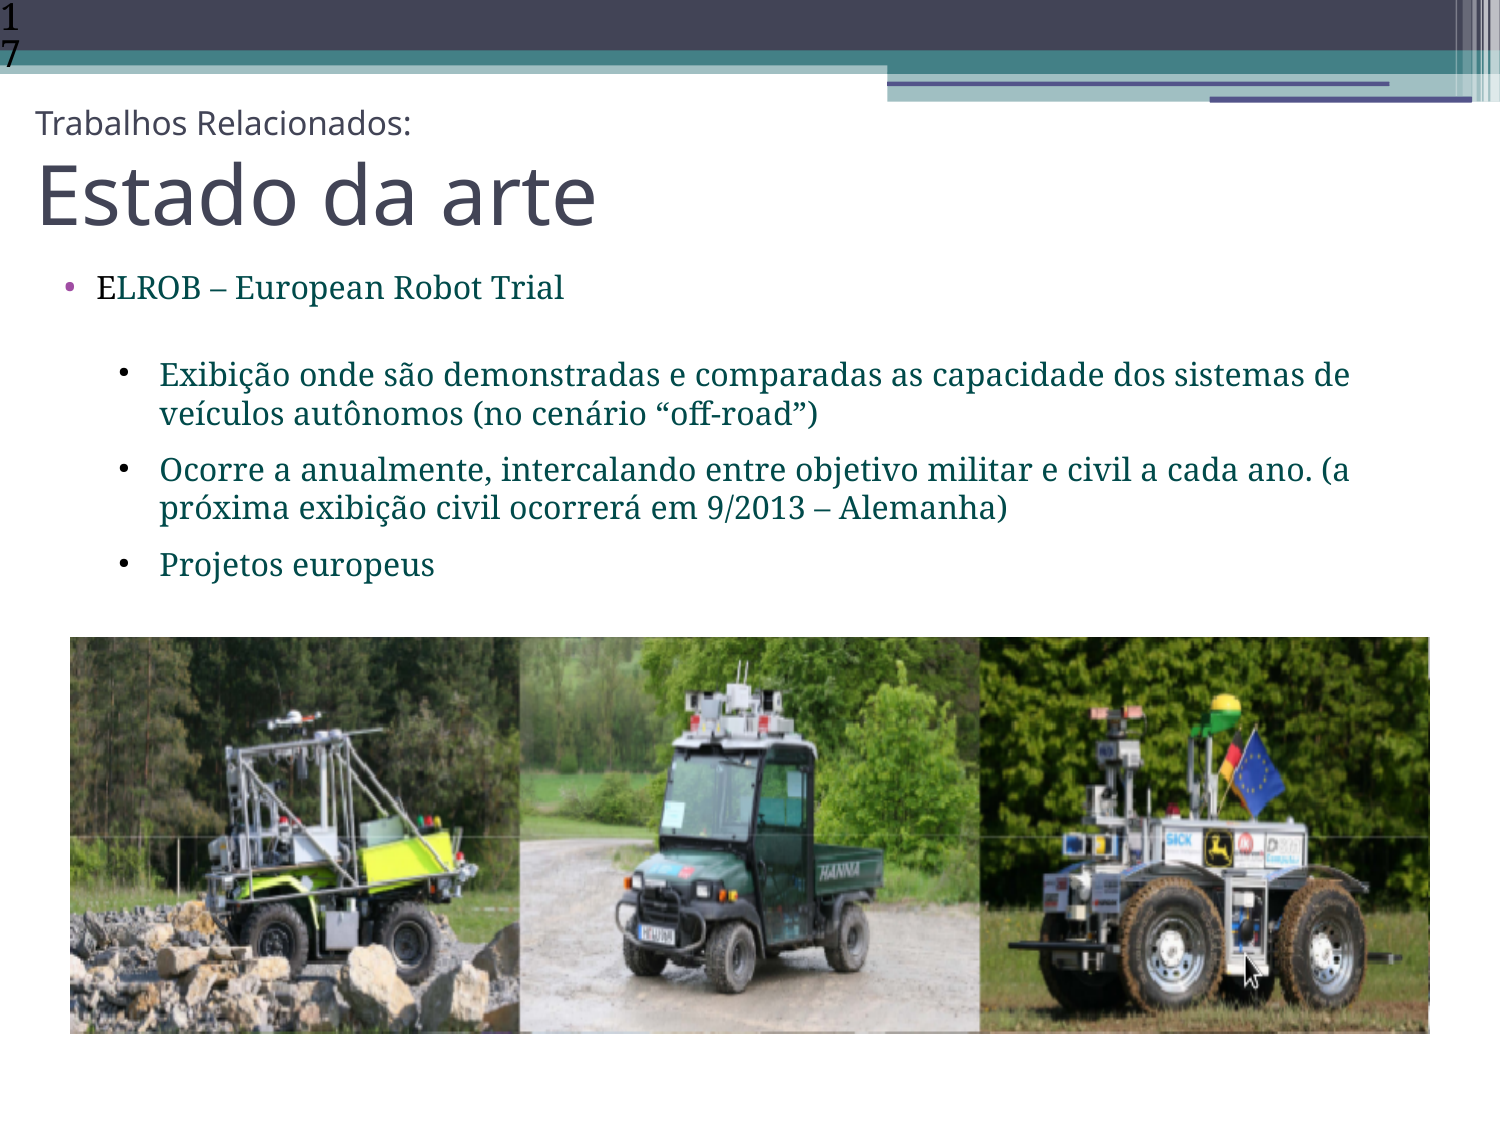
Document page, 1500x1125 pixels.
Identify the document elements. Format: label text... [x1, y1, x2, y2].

list ELROB – European Robot Trial Exibição onde são demonstradas e comparadas as capacidade dos sistemas de veículos autônomos (no cenário “off-road”) Ocorre a anualmente, intercalando entre objetivo militar e civil a cada ano. (a próxima exibição civil ocorrerá em 9/2013 – Alemanha) Projetos europeus [35, 259, 1386, 970]
picture [70, 637, 1430, 1034]
title Trabalhos Relacionados: Estado da arte [20, 84, 1371, 260]
